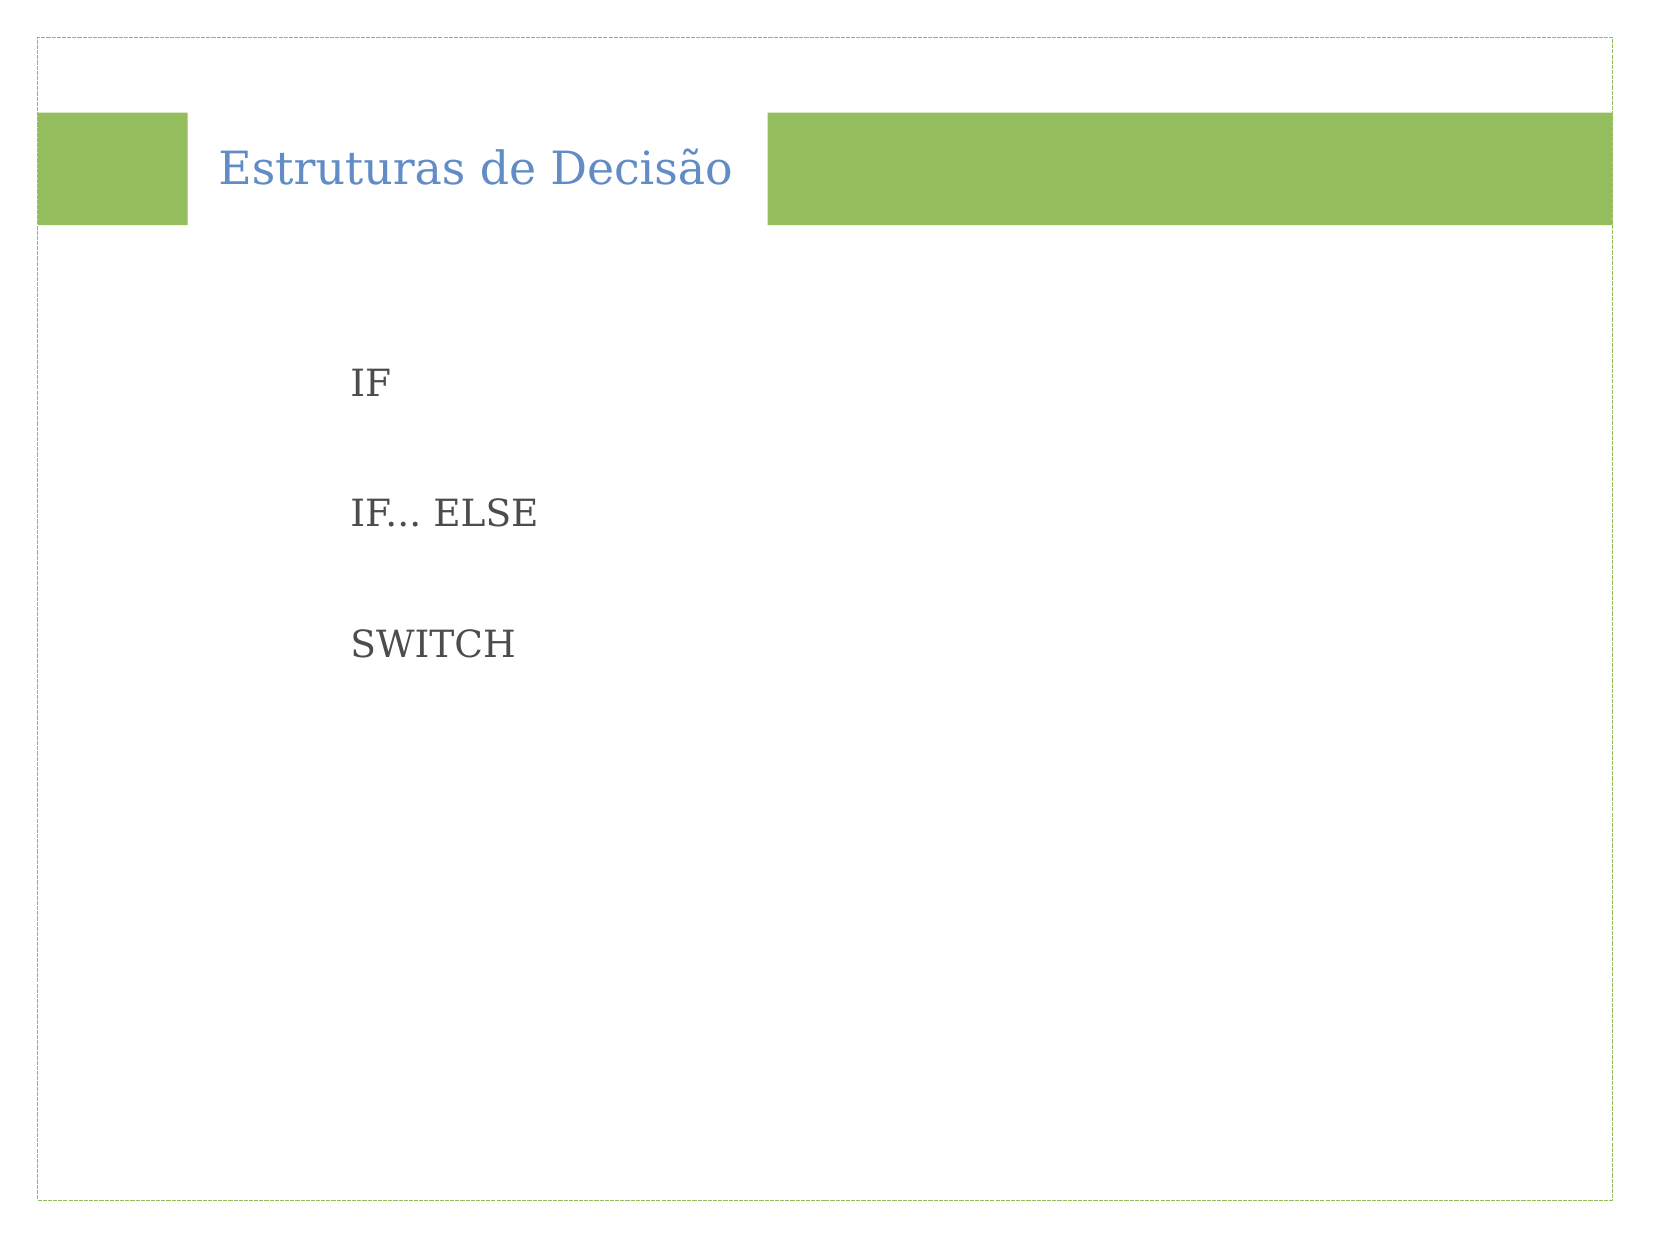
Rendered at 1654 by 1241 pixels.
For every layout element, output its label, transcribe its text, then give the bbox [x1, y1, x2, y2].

text_box Estruturas de Decisão [203, 134, 749, 203]
text_box [767, 112, 1613, 226]
text_box IF IF... ELSE SWITCH [335, 332, 1424, 858]
text_box [37, 112, 188, 226]
